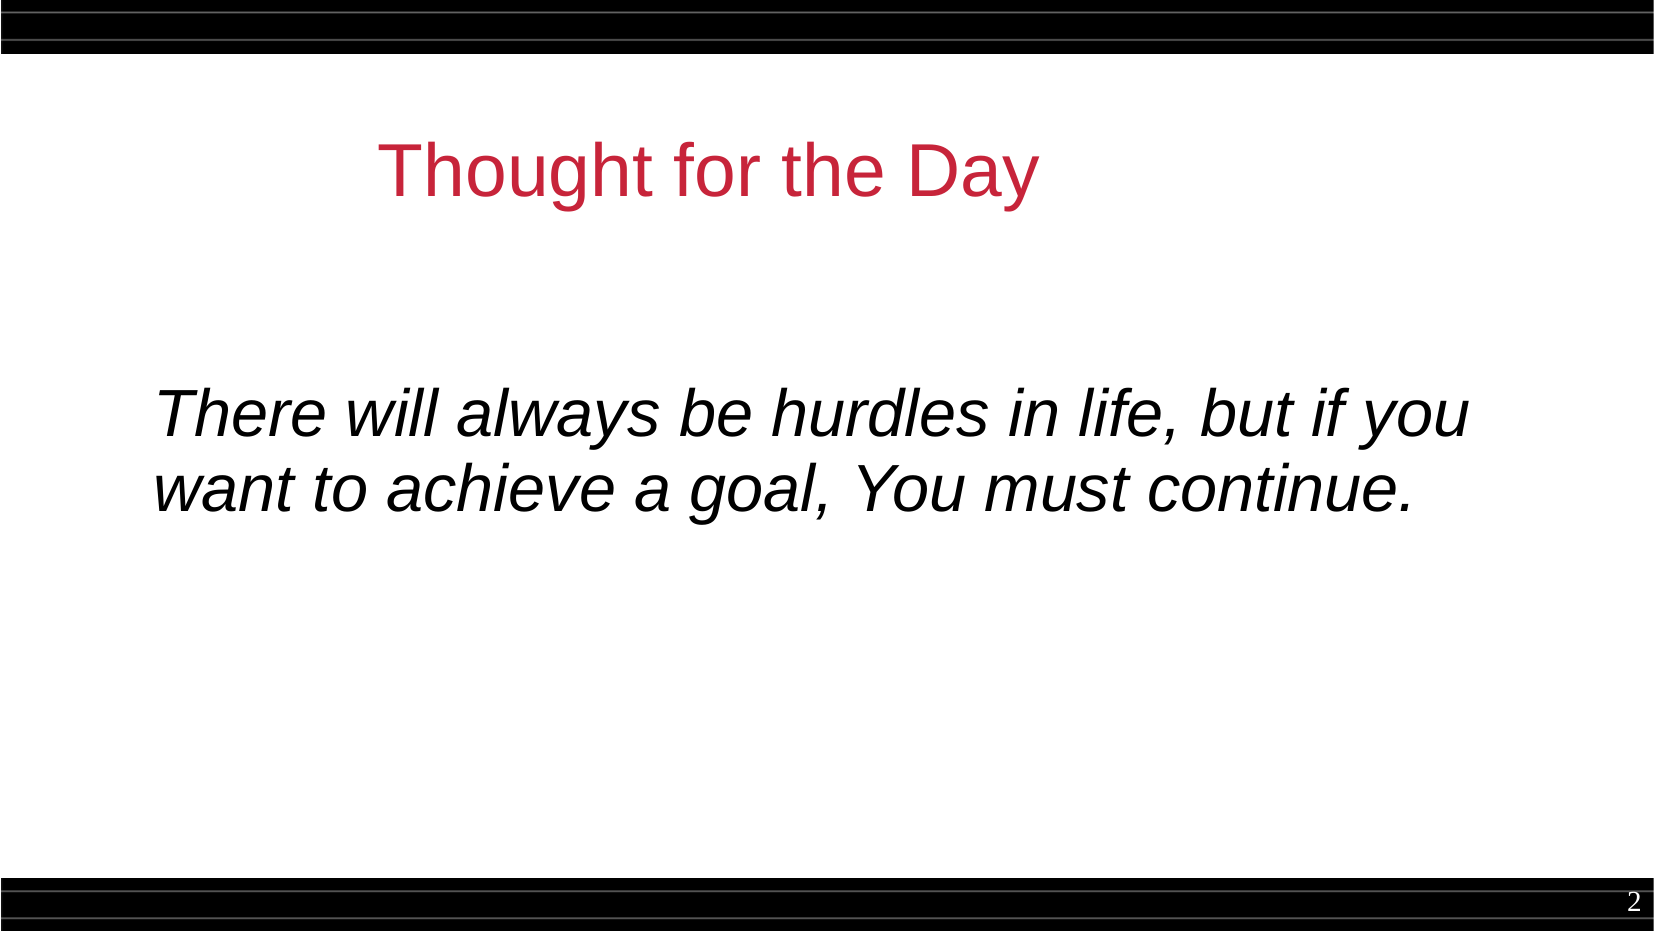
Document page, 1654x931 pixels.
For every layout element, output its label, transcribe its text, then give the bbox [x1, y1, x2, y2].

picture [1, 878, 1654, 931]
picture [1, 0, 1654, 54]
title Thought for the Day [82, 92, 1571, 249]
list There will always be hurdles in life, but if you want to achieve a goal, You must continue. [82, 271, 1571, 851]
